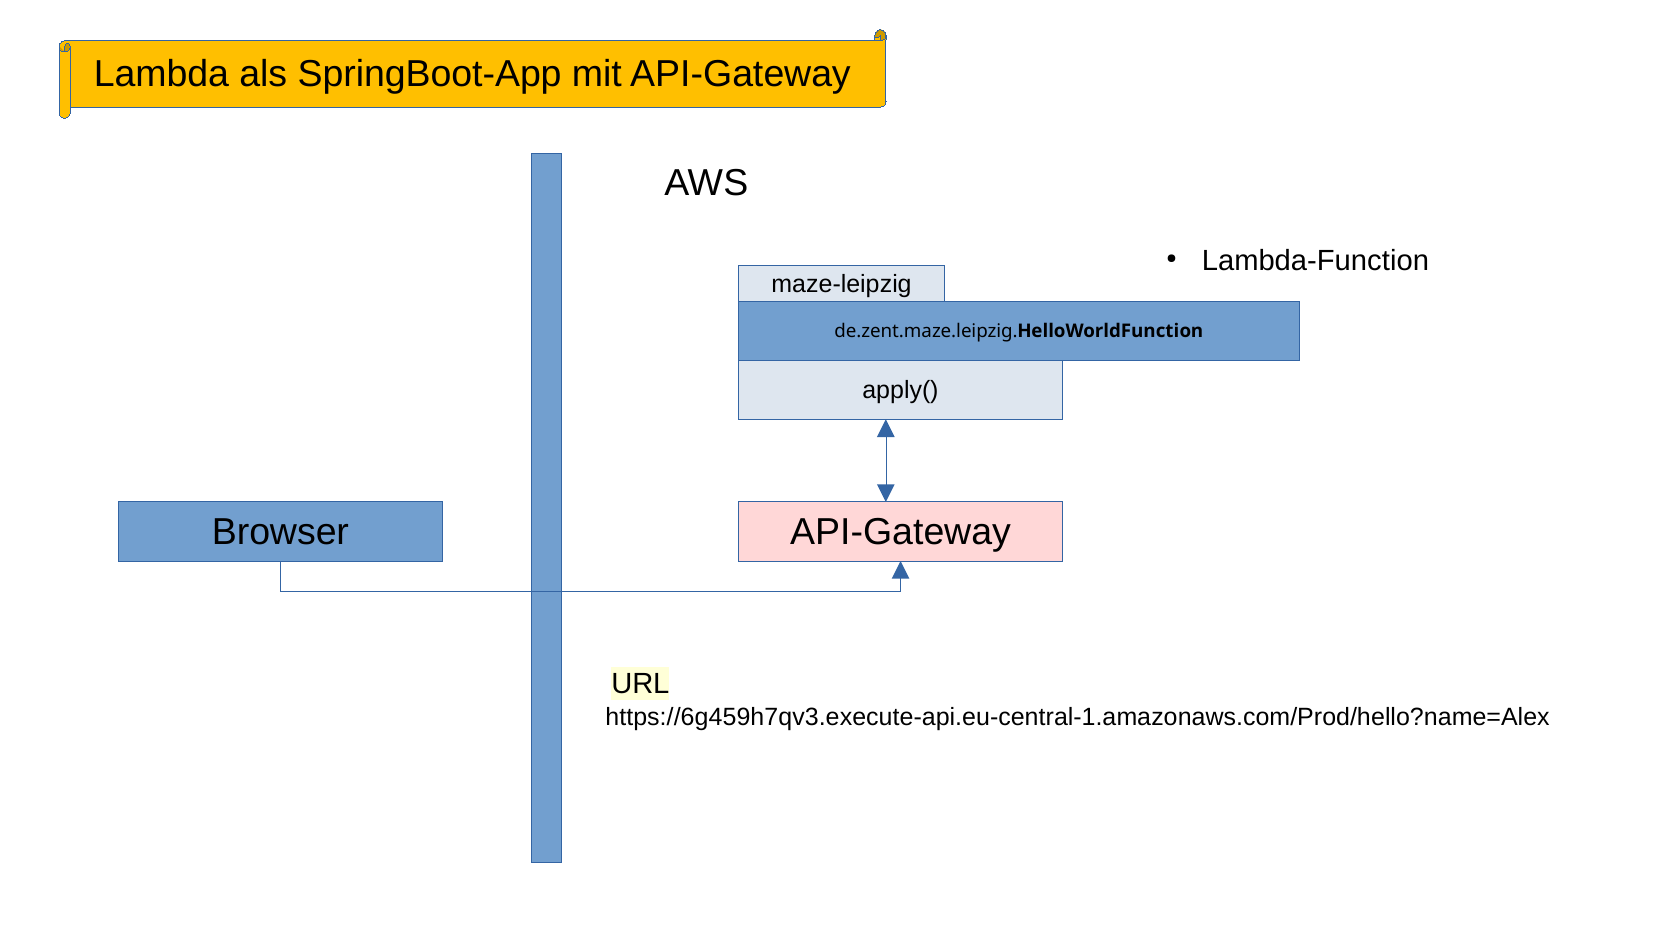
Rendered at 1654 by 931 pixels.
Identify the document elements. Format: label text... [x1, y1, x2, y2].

text_box maze-leipzig [738, 265, 945, 302]
text_box apply() [738, 360, 1063, 420]
text_box [531, 153, 562, 590]
text_box URL [596, 659, 703, 708]
text_box AWS [649, 153, 764, 211]
text_box [531, 591, 562, 863]
text_box API-Gateway [738, 501, 1063, 562]
text_box de.zent.maze.leipzig.HelloWorldFunction [738, 301, 1300, 361]
text_box Lambda als SpringBoot-App mit API-Gateway [59, 36, 887, 108]
text_box Lambda als SpringBoot-App mit API-Gateway [59, 50, 71, 119]
text_box Lambda-Function [1151, 236, 1445, 284]
text_box https://6g459h7qv3.execute-api.eu-central-1.amazonaws.com/Prod/hello?name=Alex [590, 695, 1587, 739]
text_box Browser [118, 501, 443, 562]
